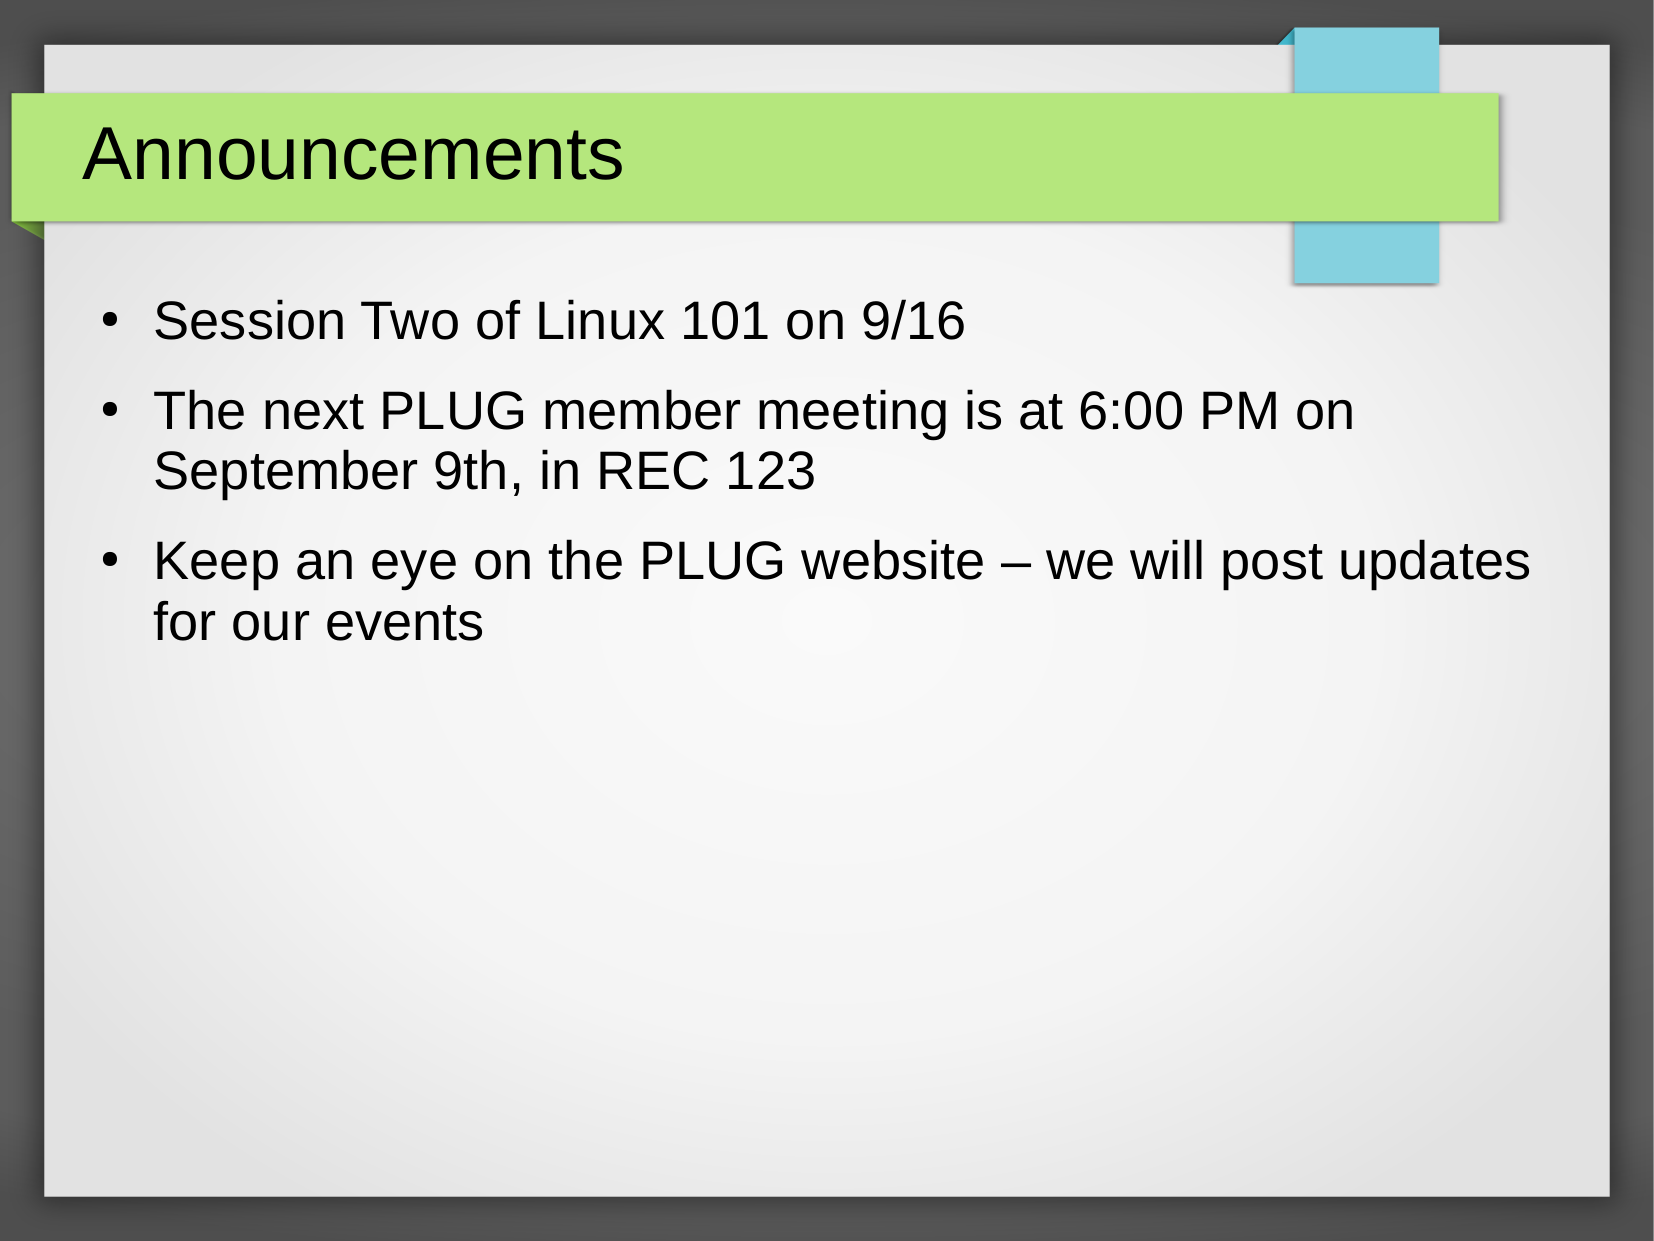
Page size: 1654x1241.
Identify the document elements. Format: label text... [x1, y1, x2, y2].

title Announcements [82, 94, 1264, 213]
picture [0, 0, 1654, 1241]
list Session Two of Linux 101 on 9/16 The next PLUG member meeting is at 6:00 PM on September 9th, in REC 123 Keep an eye on the PLUG website – we will post updates for our events [82, 290, 1571, 1109]
